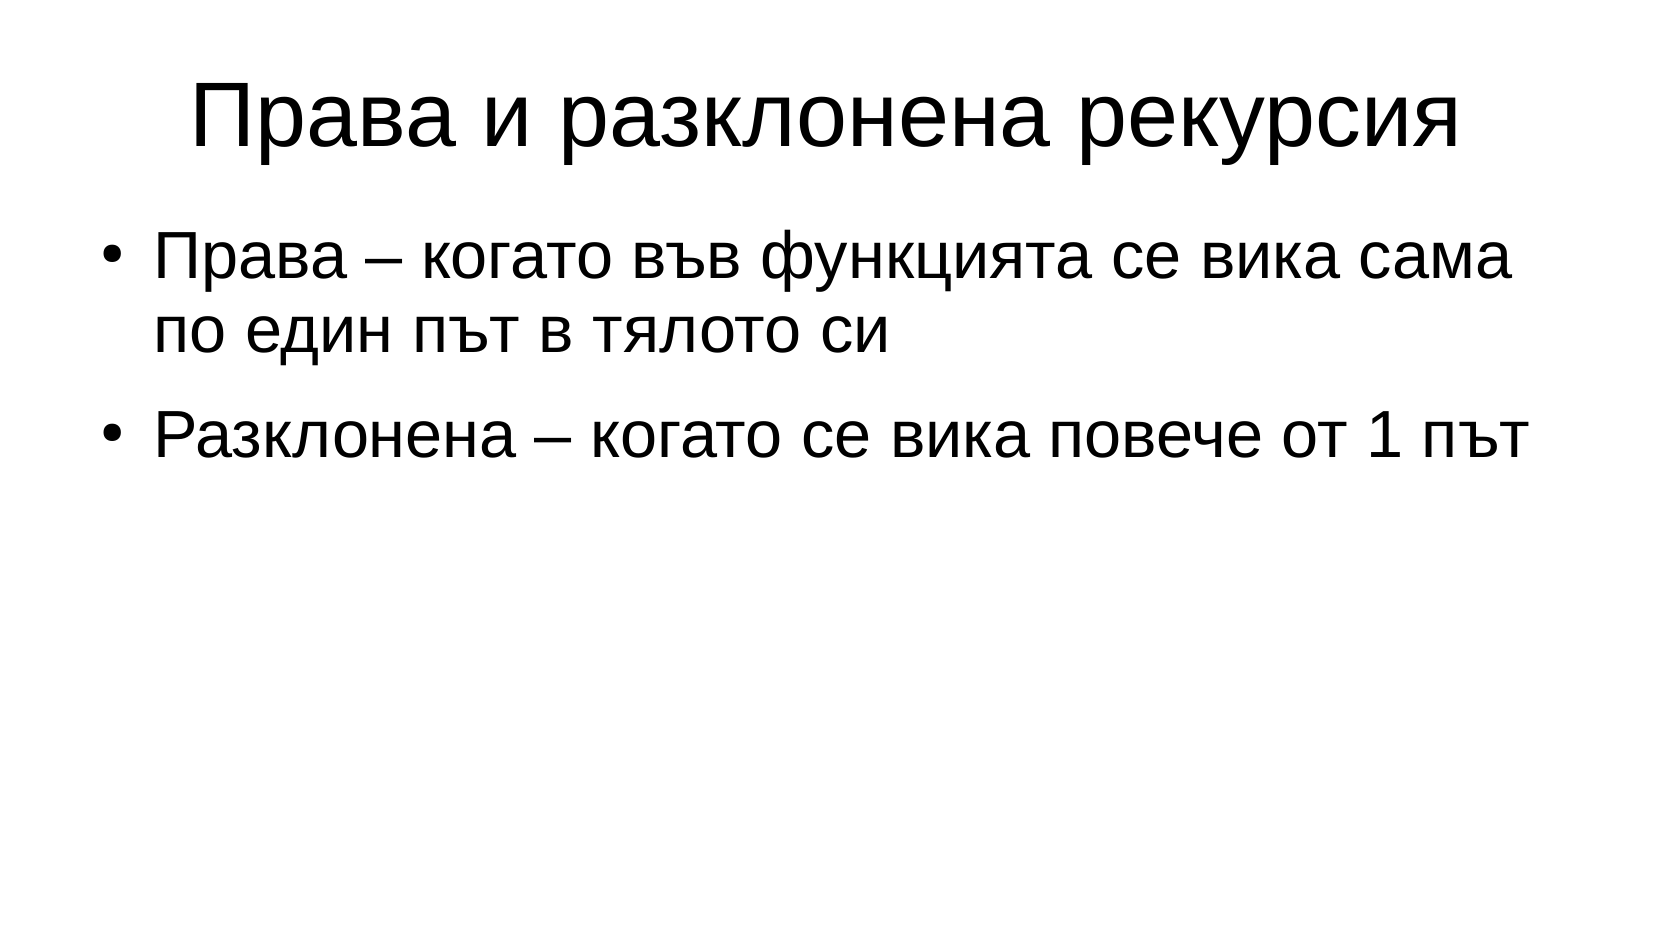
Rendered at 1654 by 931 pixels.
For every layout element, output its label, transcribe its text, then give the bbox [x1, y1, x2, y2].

list Права – когато във функцията се вика сама по един път в тялото си Разклонена – когато се вика повече от 1 път [82, 217, 1571, 758]
title Права и разклонена рекурсия [82, 37, 1571, 193]
